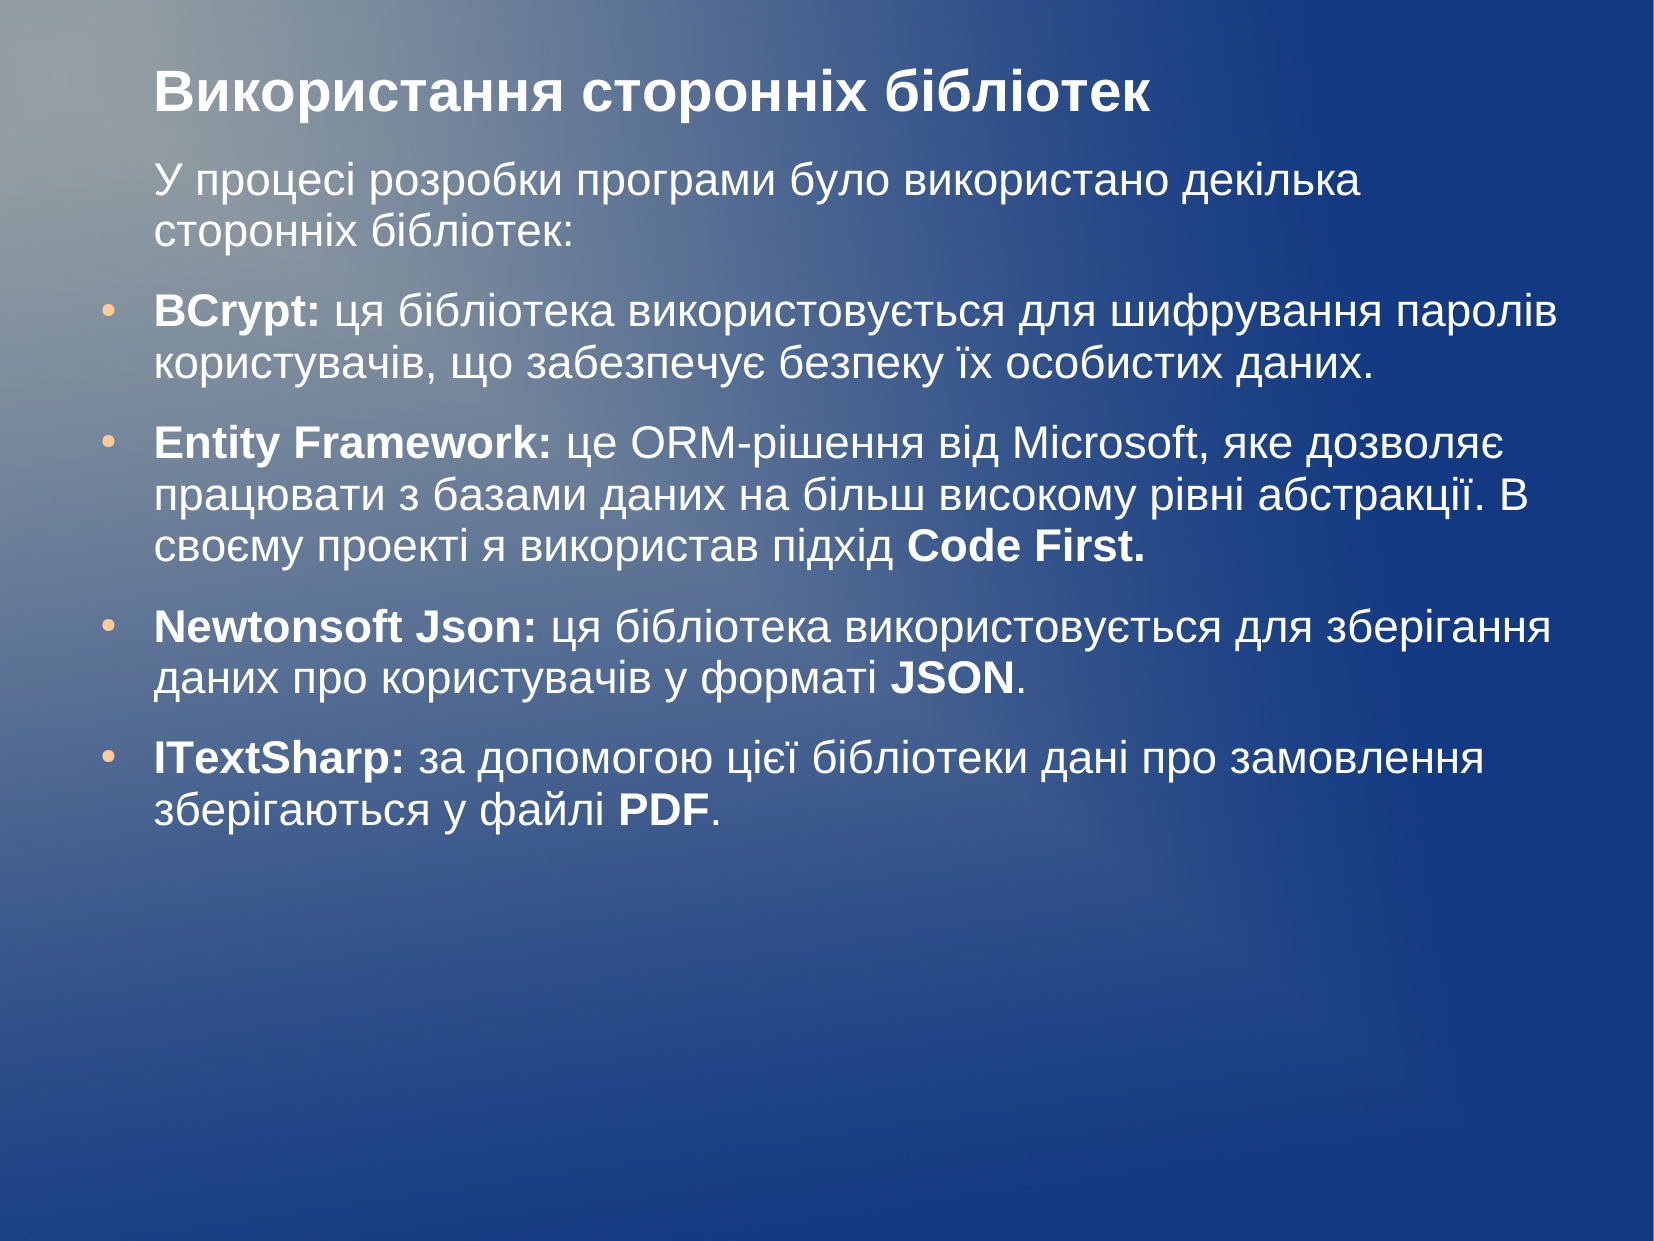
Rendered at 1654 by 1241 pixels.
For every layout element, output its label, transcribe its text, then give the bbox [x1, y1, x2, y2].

list Використання сторонніх бібліотек У процесі розробки програми було використано декілька сторонніх бібліотек: BCrypt: ця бібліотека використовується для шифрування паролів користувачів, що забезпечує безпеку їх особистих даних. Entity Framework: це ORM-рішення від Microsoft, яке дозволяє працювати з базами даних на більш високому рівні абстракції. В своєму проекті я використав підхід Code First. Newtonsoft Json: ця бібліотека використовується для зберігання даних про користувачів у форматі JSON. ITextSharp: за допомогою цієї бібліотеки дані про замовлення зберігаються у файлі PDF. [82, 59, 1571, 1109]
picture [0, 0, 1654, 1241]
